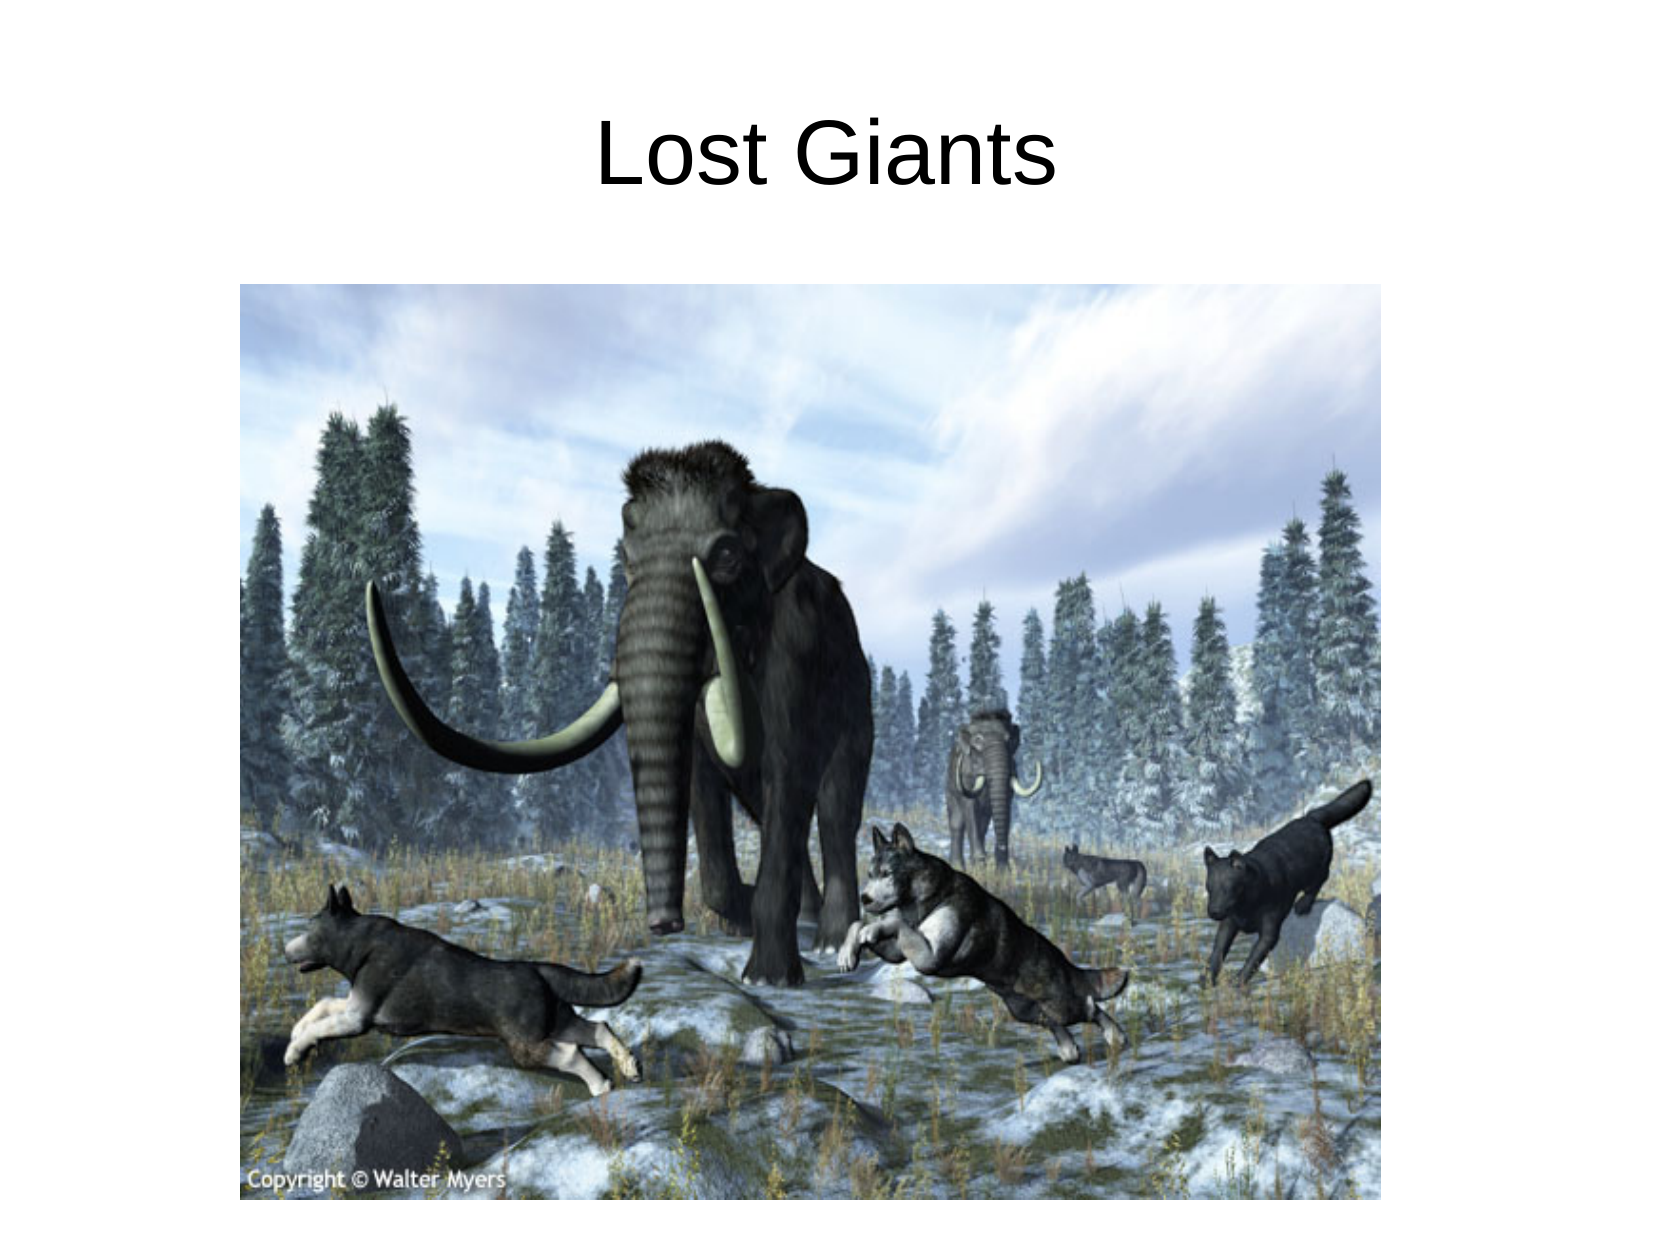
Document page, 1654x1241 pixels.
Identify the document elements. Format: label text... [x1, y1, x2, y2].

picture [240, 284, 1381, 1201]
title Lost Giants [82, 49, 1571, 257]
